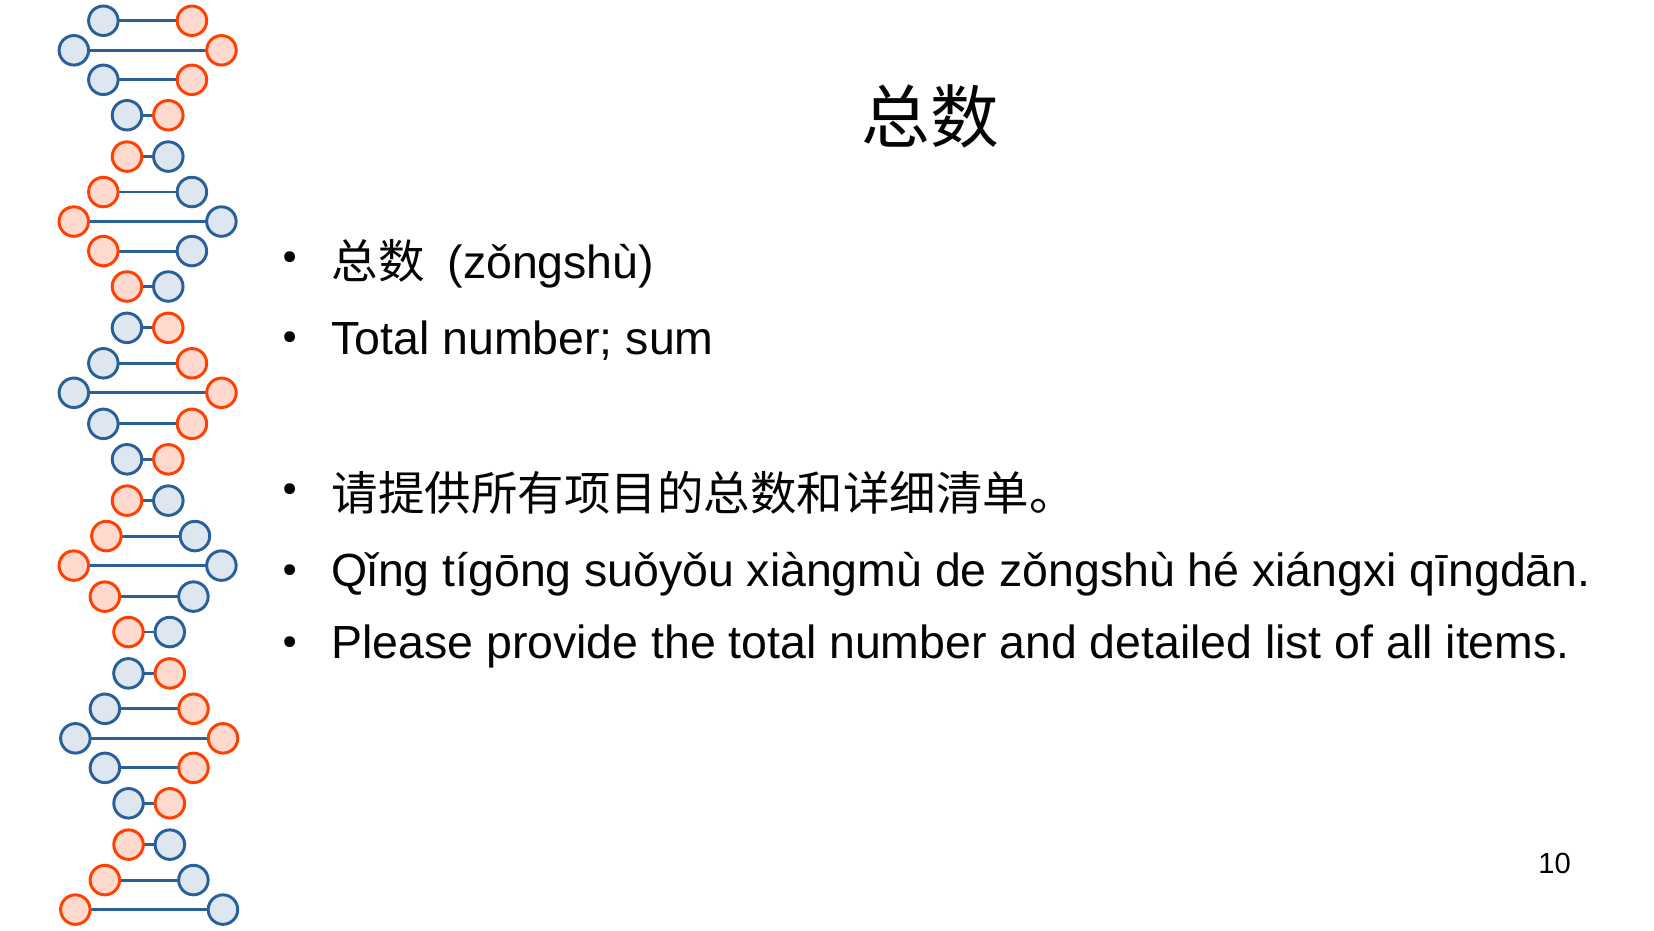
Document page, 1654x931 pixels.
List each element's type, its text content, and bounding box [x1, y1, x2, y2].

title 总数 [265, 35, 1595, 189]
list 总数 (zǒngshù) Total number; sum 请提供所有项目的总数和详细清单。 Qǐng tígōng suǒyǒu xiàngmù de zǒngshù hé xiángxi qīngdān. Please provide the total number and detailed list of all items. [265, 224, 1595, 764]
